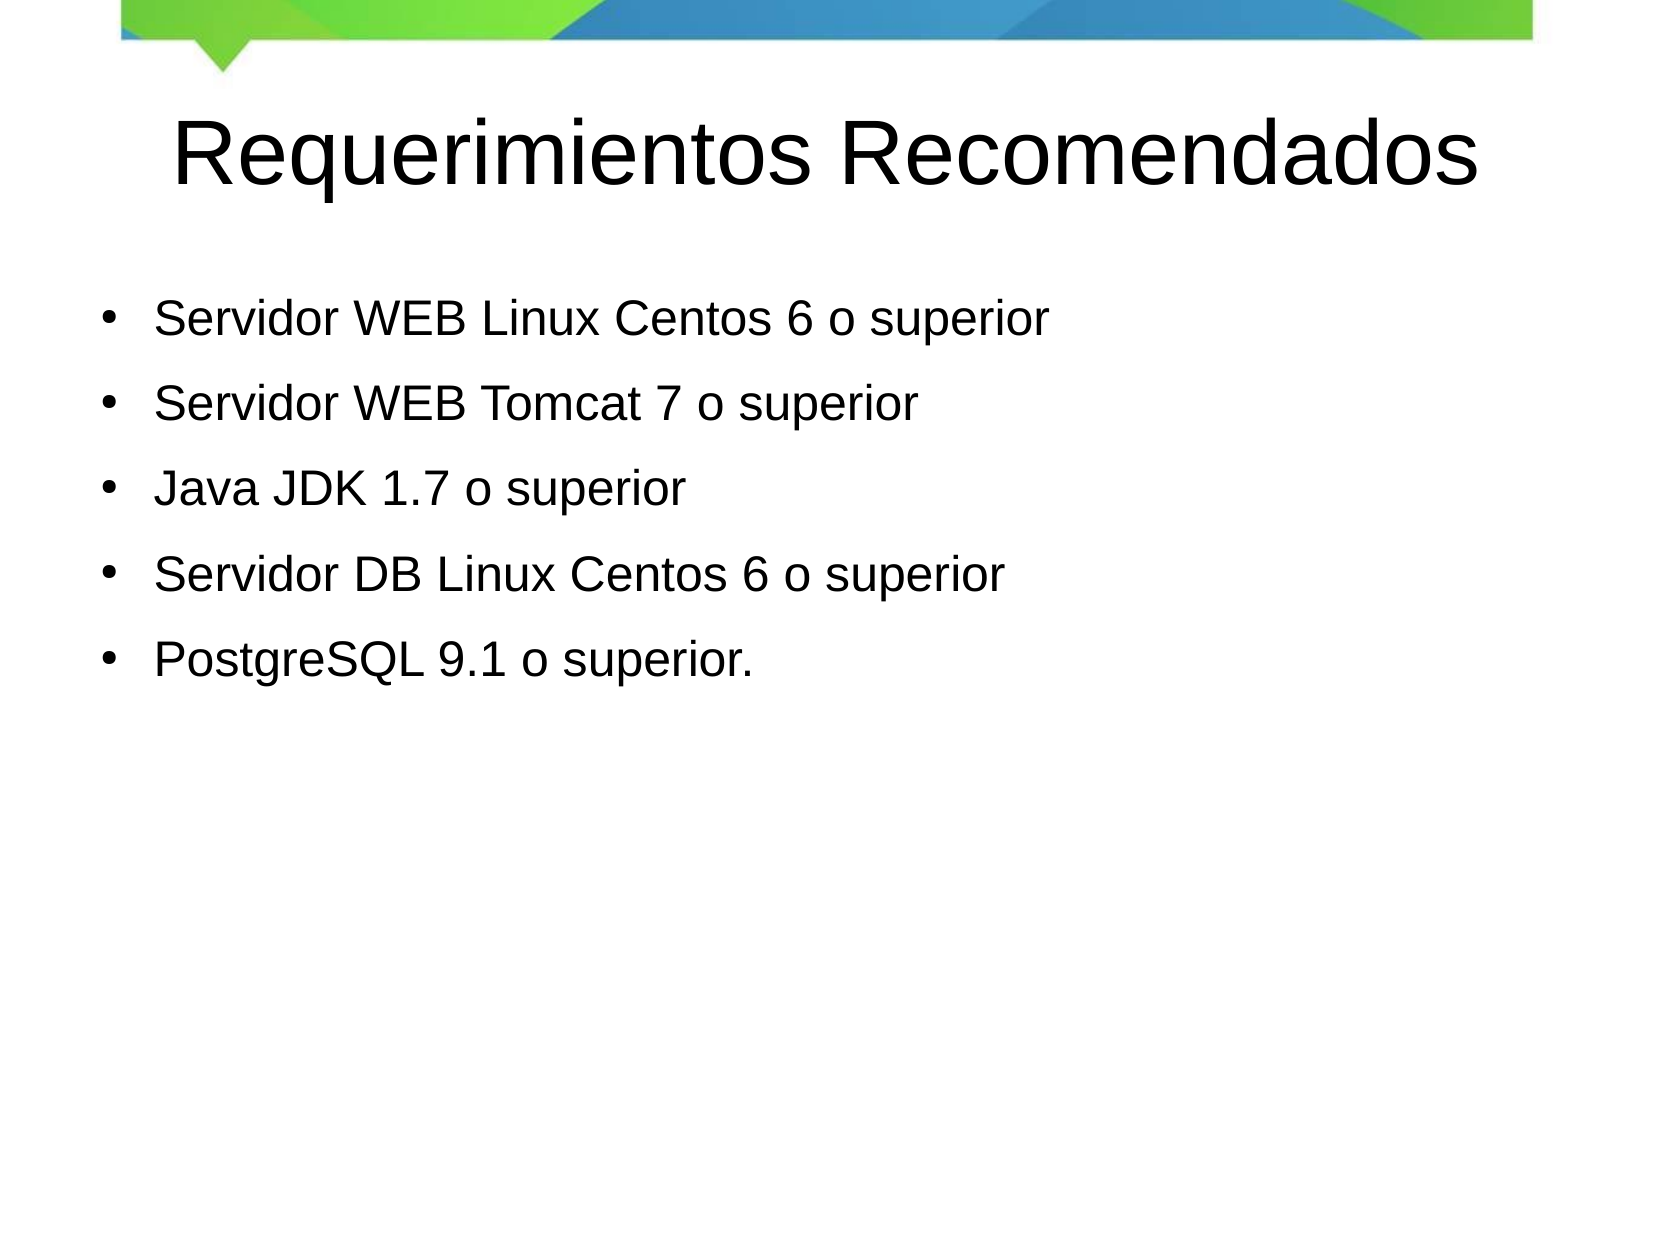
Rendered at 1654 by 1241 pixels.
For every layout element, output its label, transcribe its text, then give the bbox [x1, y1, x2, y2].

list Servidor WEB Linux Centos 6 o superior Servidor WEB Tomcat 7 o superior Java JDK 1.7 o superior Servidor DB Linux Centos 6 o superior PostgreSQL 9.1 o superior. [82, 290, 1571, 1109]
title Requerimientos Recomendados [82, 49, 1571, 257]
picture [0, 0, 1654, 1241]
